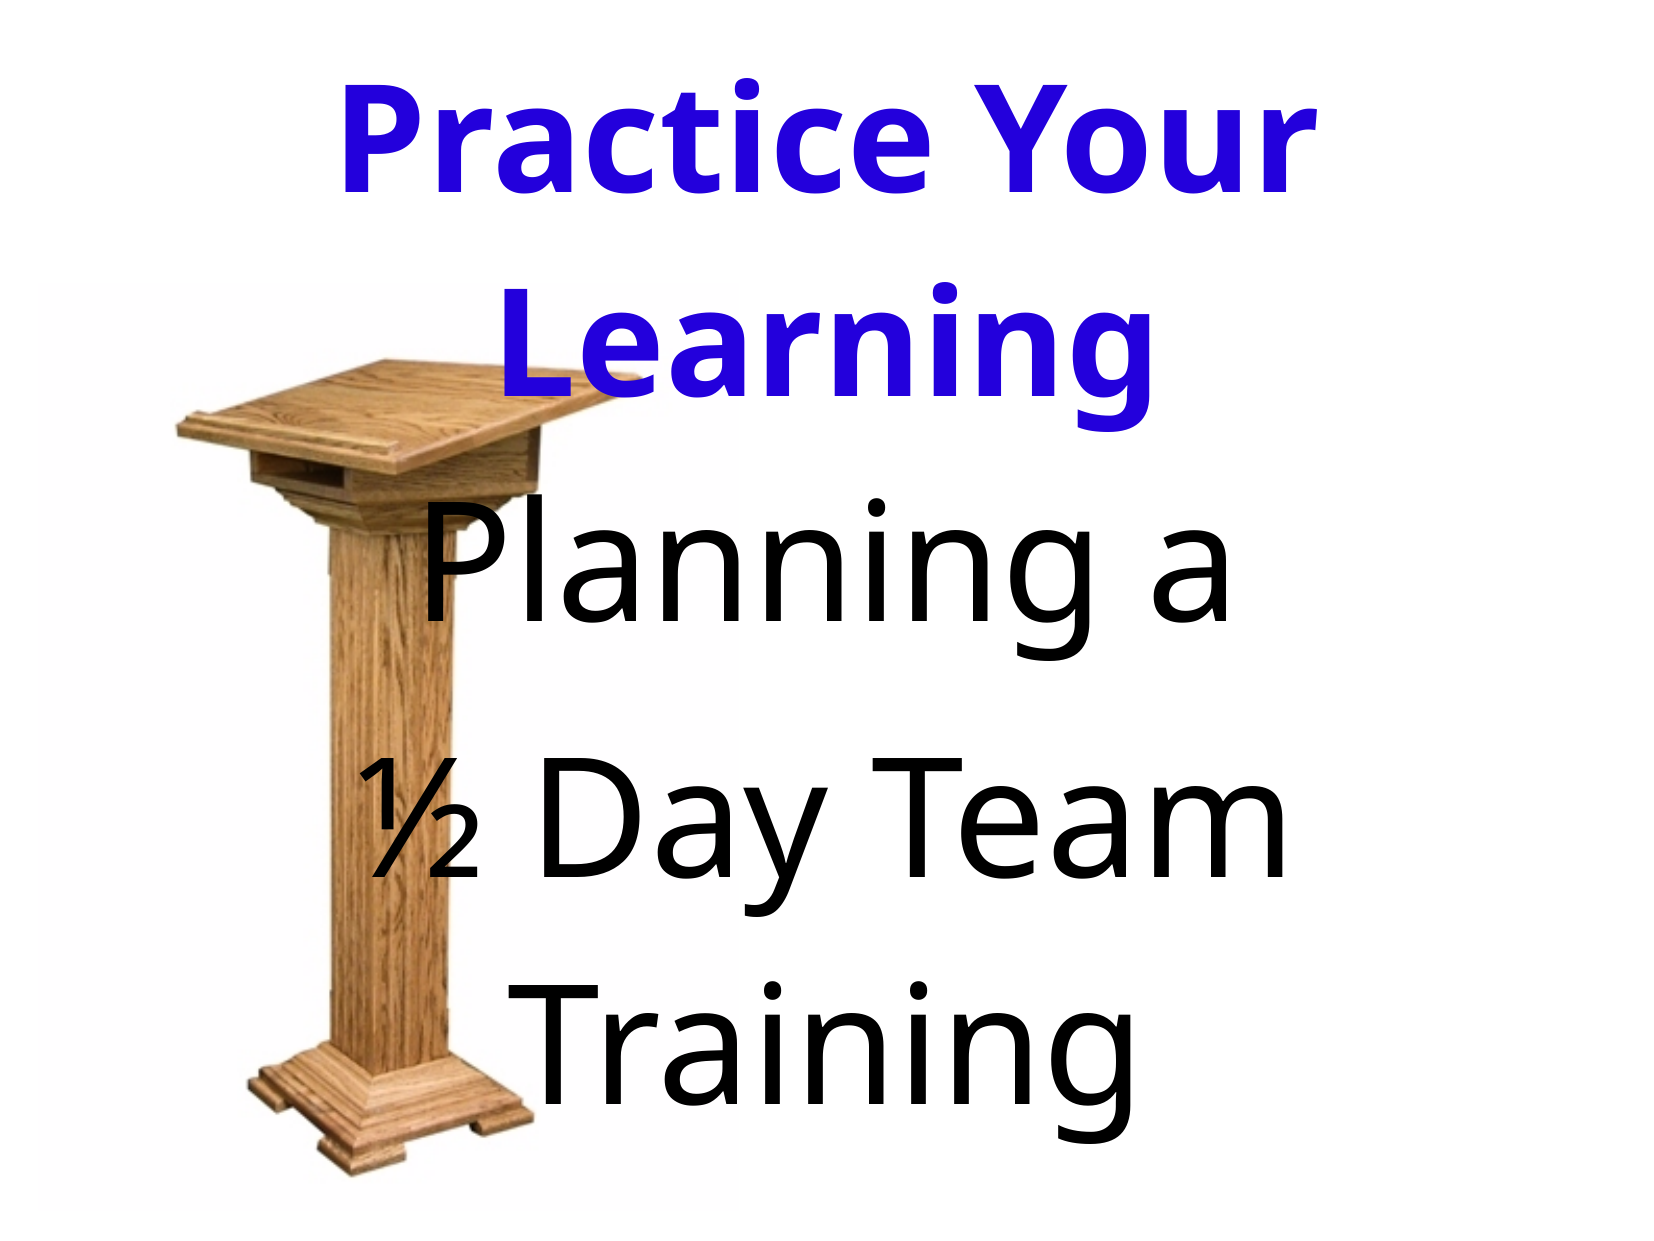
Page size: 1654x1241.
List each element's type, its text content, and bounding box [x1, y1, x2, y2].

picture [38, 283, 739, 1211]
title Practice Your Learning [59, 59, 1595, 414]
list Planning a ½ Day Team Training [59, 442, 1595, 1196]
